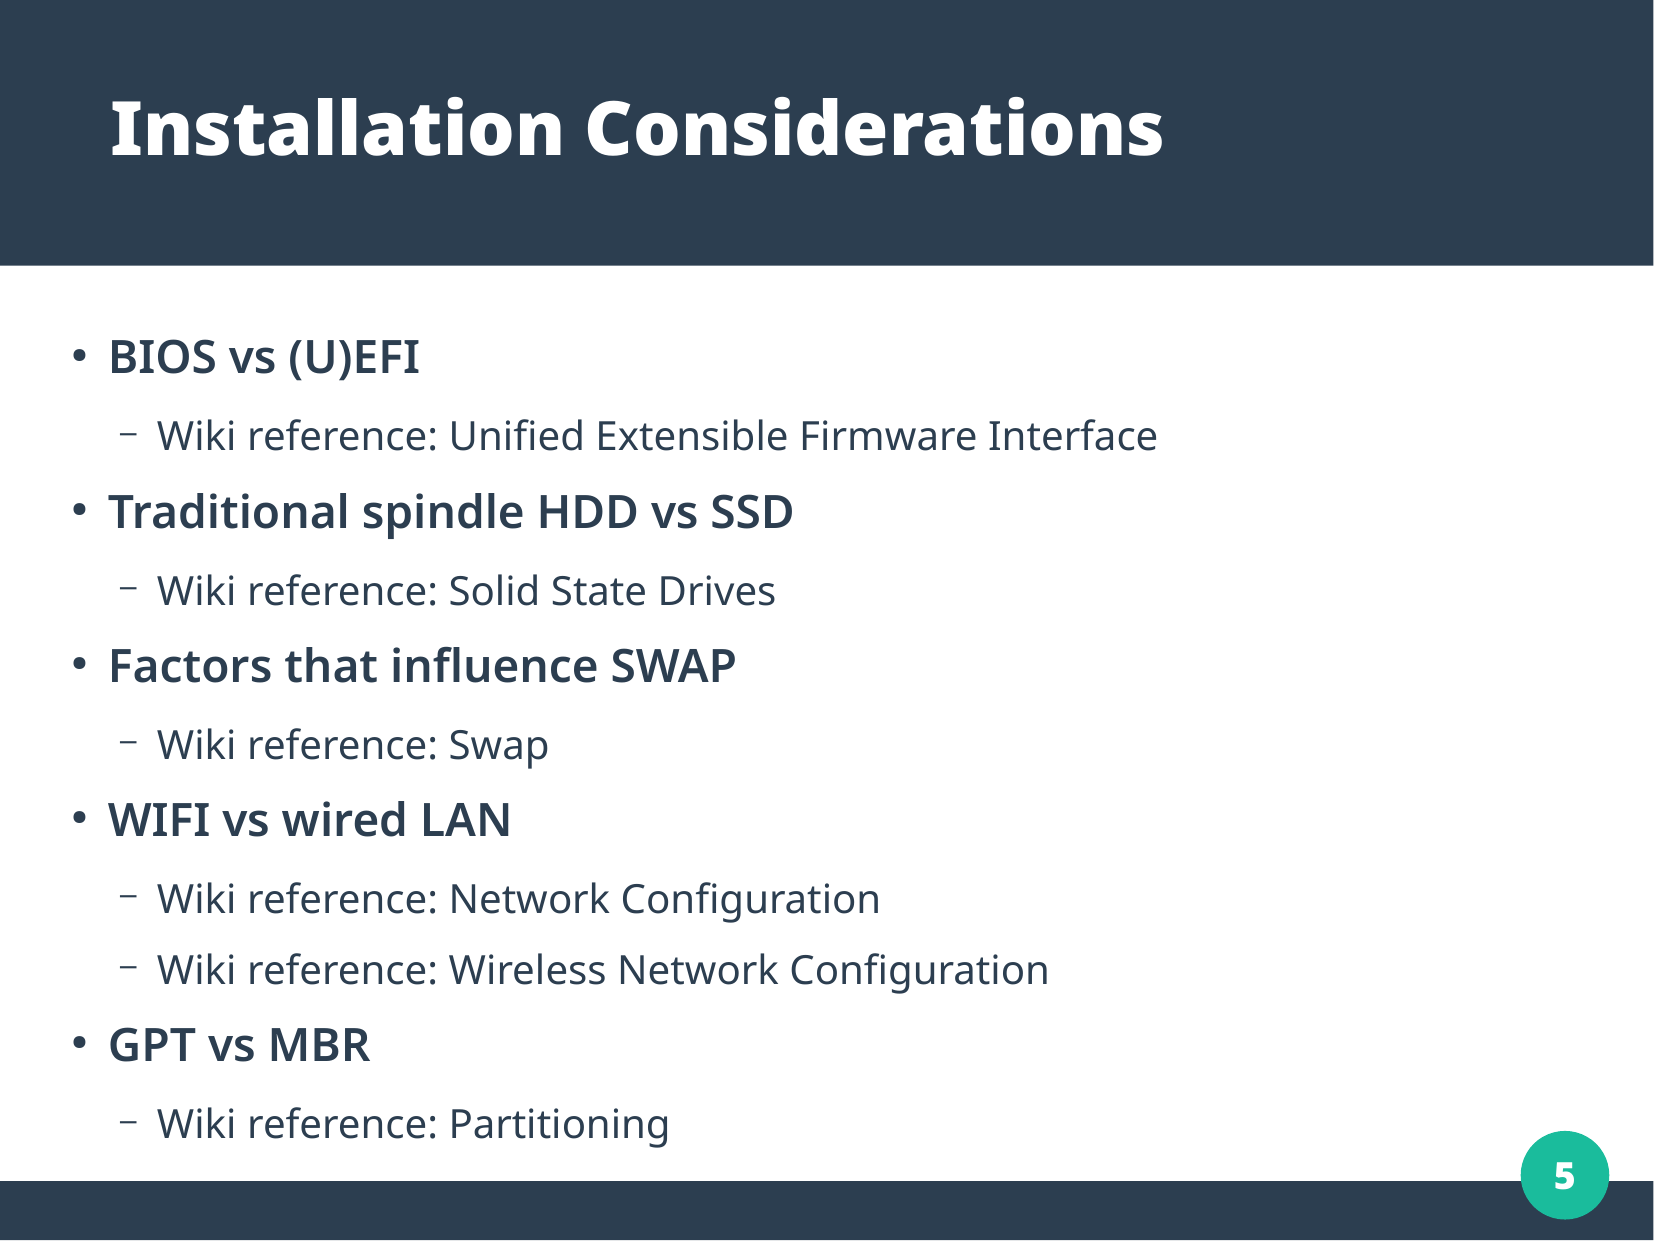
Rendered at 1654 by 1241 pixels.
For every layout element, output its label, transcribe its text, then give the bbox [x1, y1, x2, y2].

title Installation Considerations [110, 48, 1646, 206]
list BIOS vs (U)EFI Wiki reference: Unified Extensible Firmware Interface Traditional spindle HDD vs SSD Wiki reference: Solid State Drives Factors that influence SWAP Wiki reference: Swap WIFI vs wired LAN Wiki reference: Network Configuration Wiki reference: Wireless Network Configuration GPT vs MBR Wiki reference: Partitioning [59, 324, 1595, 1152]
